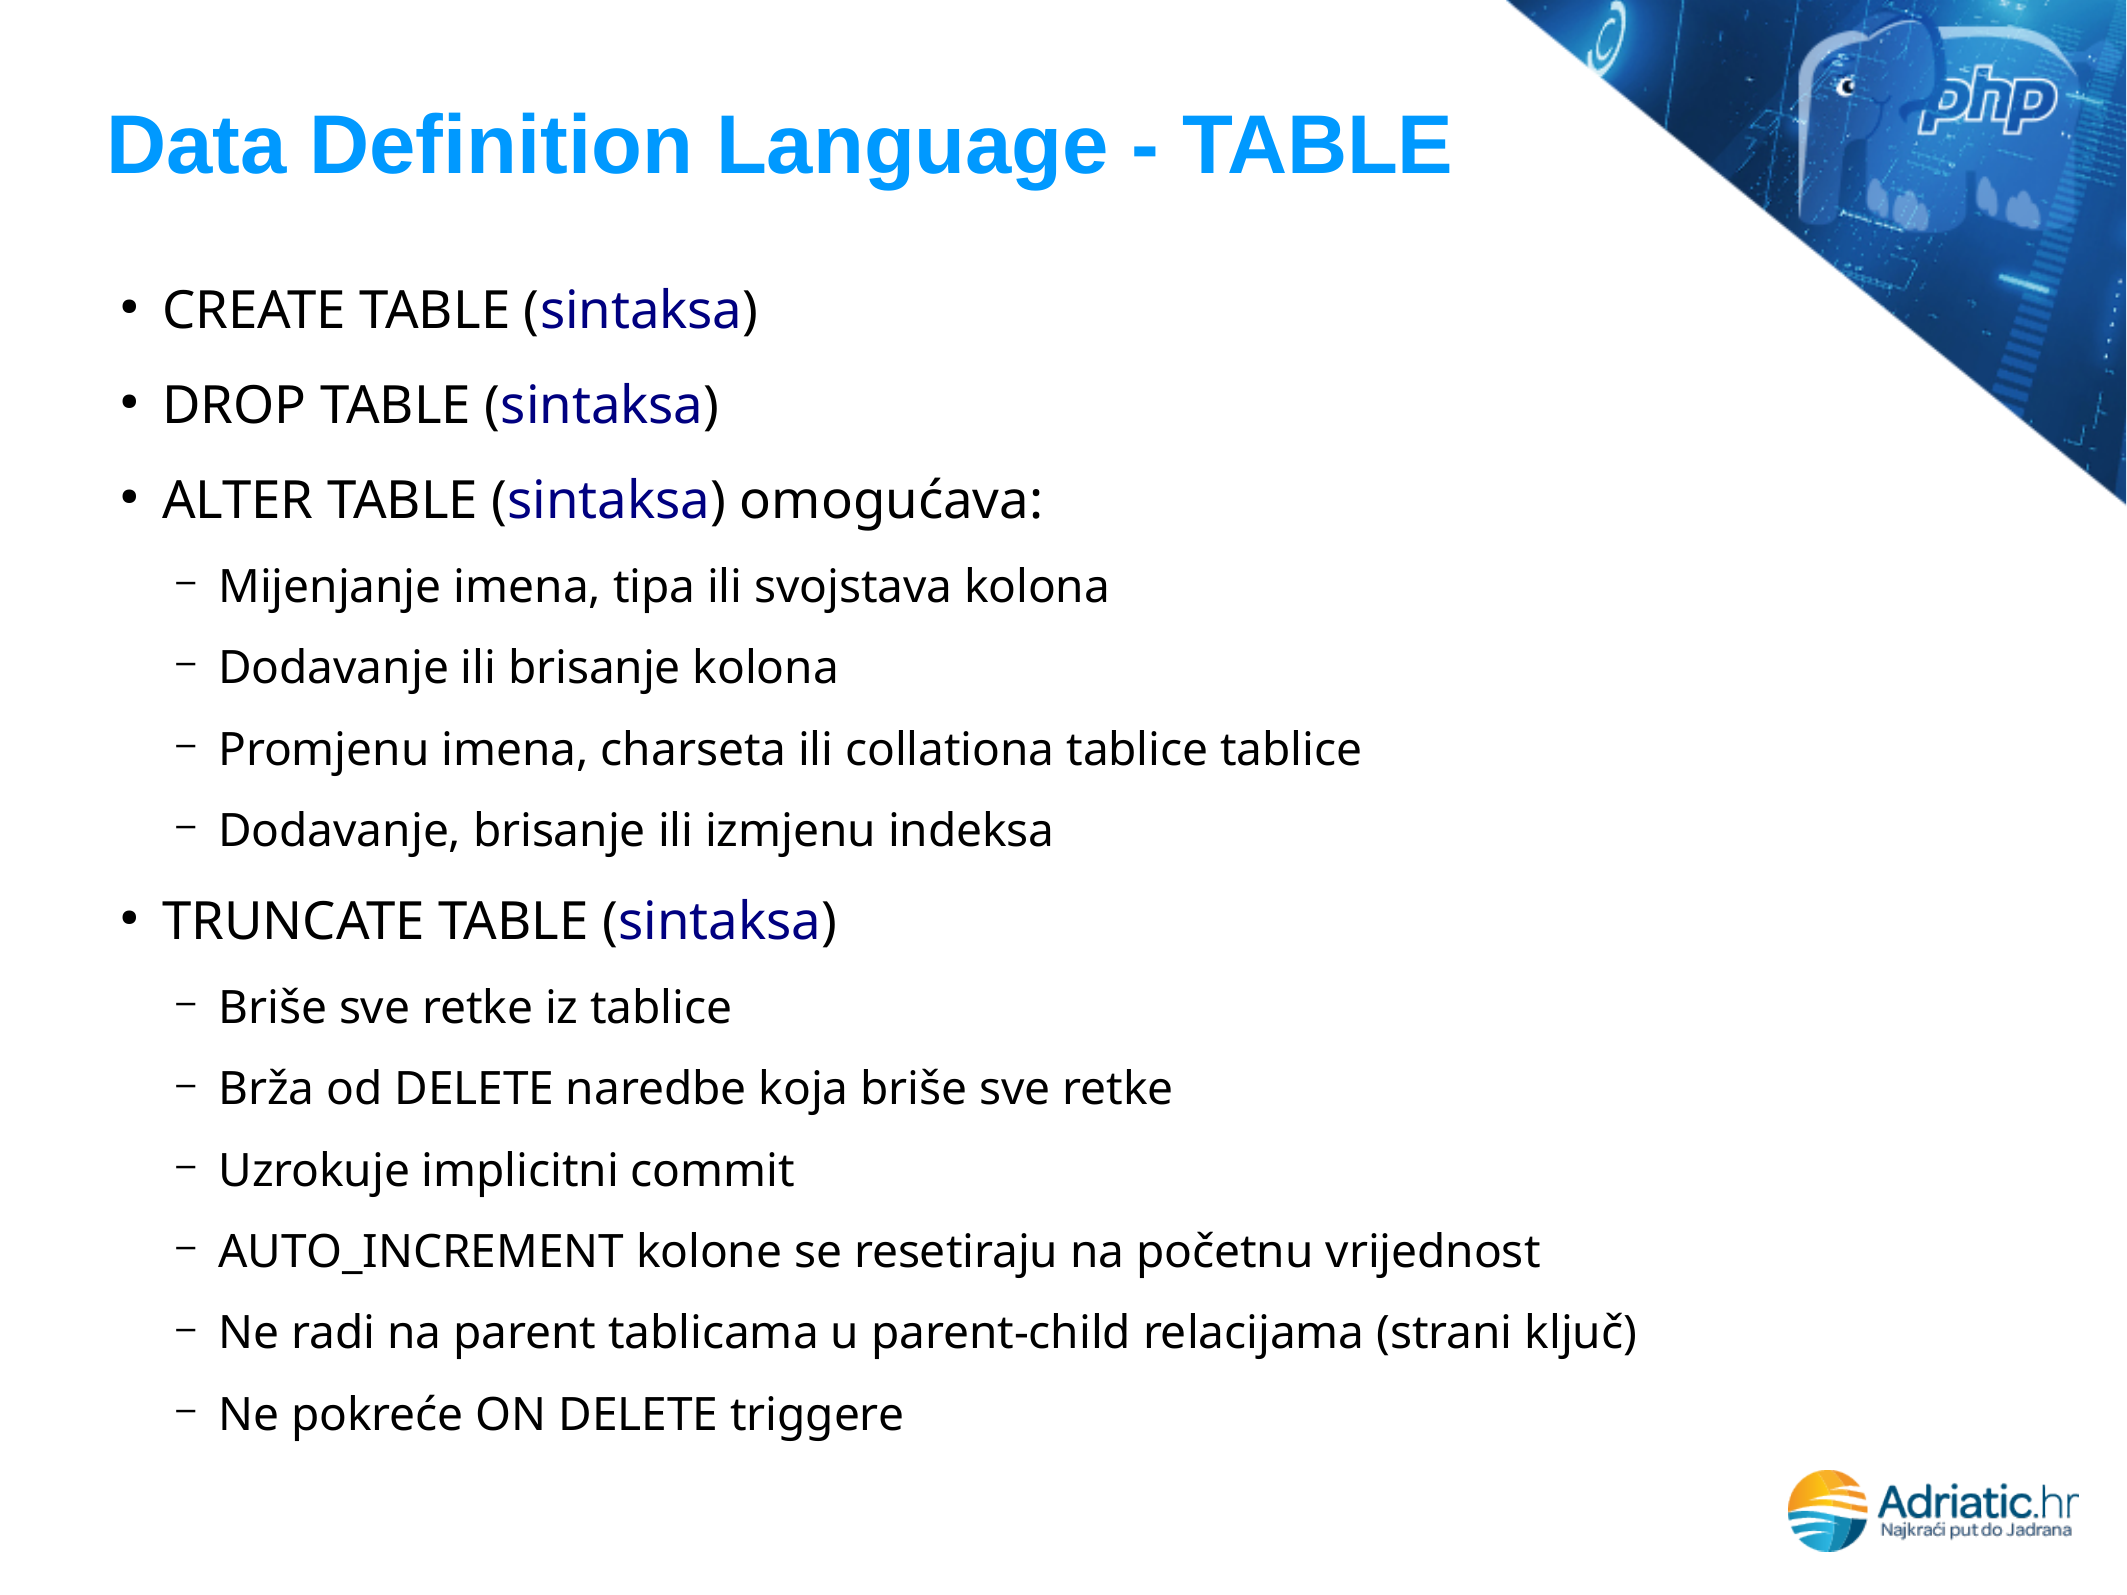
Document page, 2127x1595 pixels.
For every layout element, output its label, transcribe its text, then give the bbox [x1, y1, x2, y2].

title Data Definition Language - TABLE [106, 70, 1630, 219]
picture [1788, 1470, 2079, 1552]
list CREATE TABLE (sintaksa) DROP TABLE (sintaksa) ALTER TABLE (sintaksa) omogućava: Mijenjanje imena, tipa ili svojstava kolona Dodavanje ili brisanje kolona Promjenu imena, charseta ili collationa tablice tablice Dodavanje, brisanje ili izmjenu indeksa TRUNCATE TABLE (sintaksa) Briše sve retke iz tablice Brža od DELETE naredbe koja briše sve retke Uzrokuje implicitni commit AUTO_INCREMENT kolone se resetiraju na početnu vrijednost Ne radi na parent tablicama u parent-child relacijama (strani ključ) Ne pokreće ON DELETE triggere [106, 271, 2020, 1453]
picture [1505, 0, 2127, 625]
